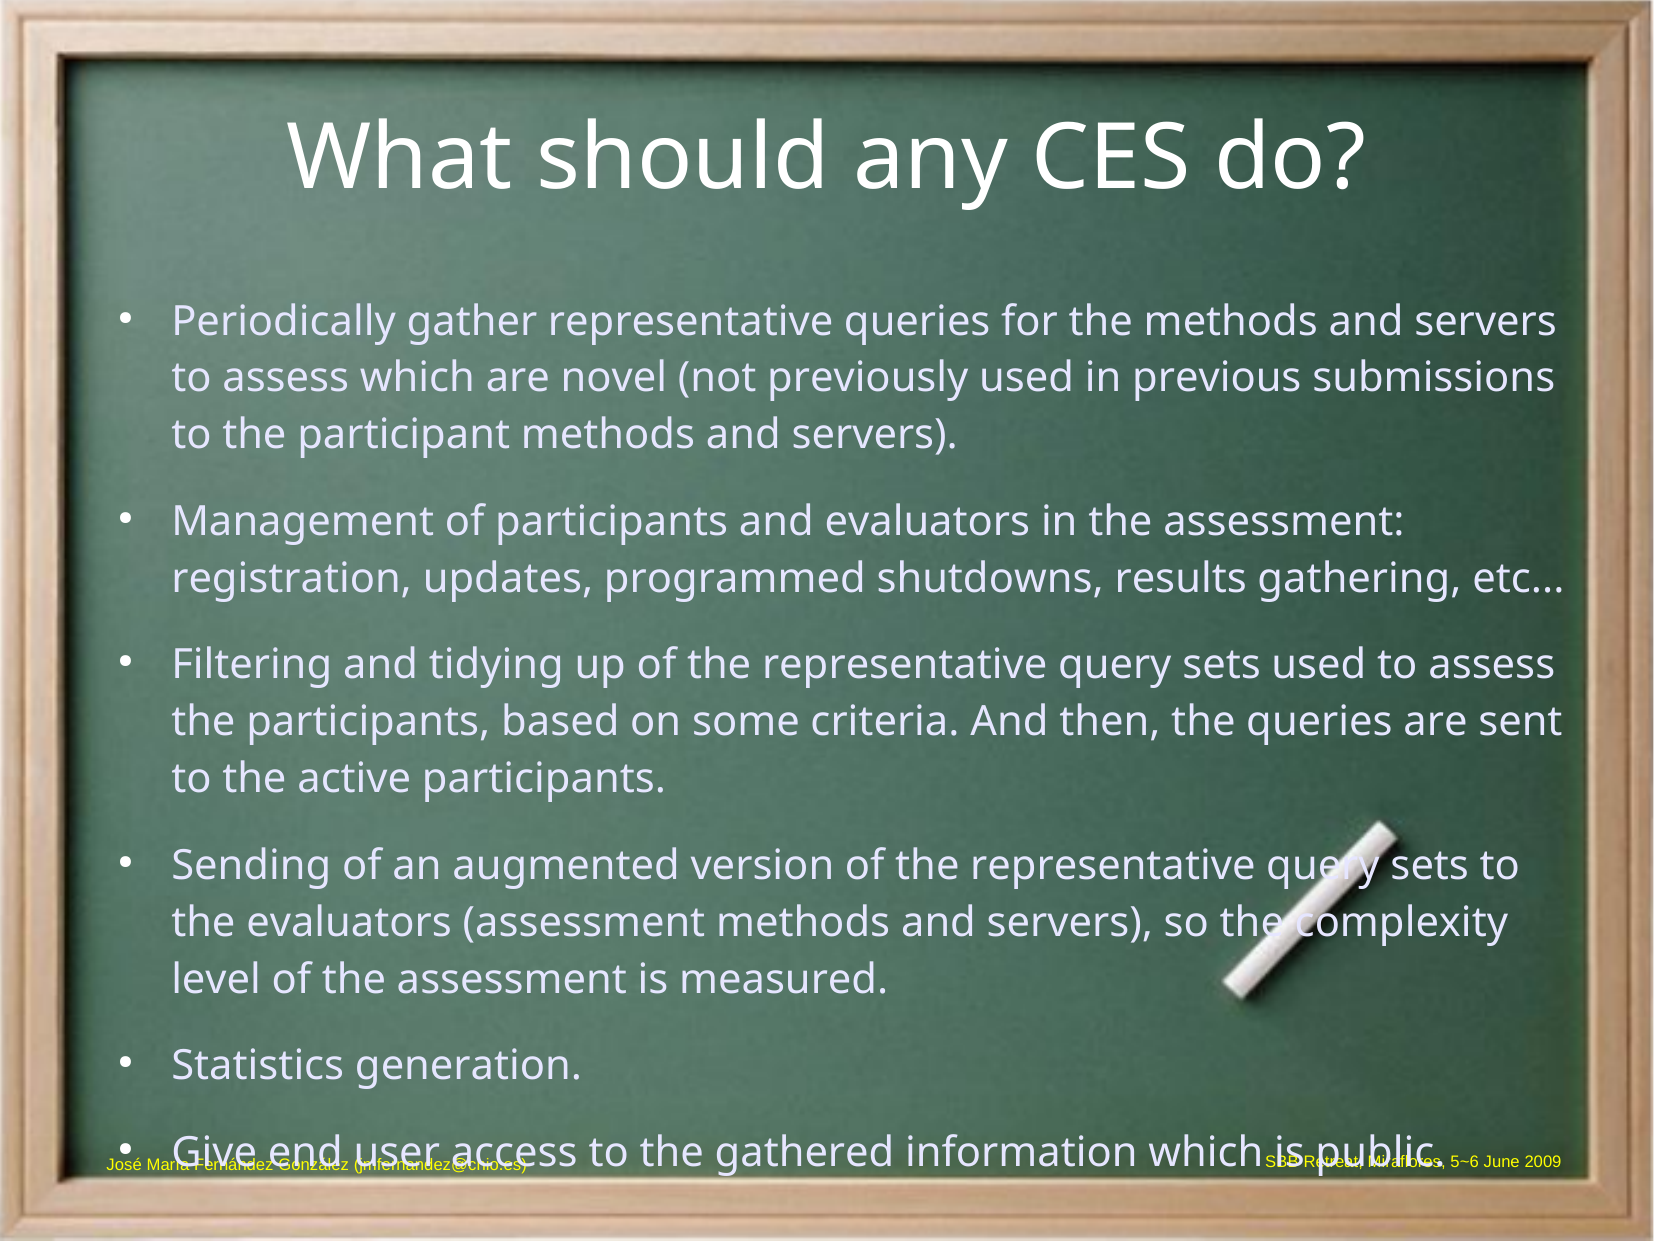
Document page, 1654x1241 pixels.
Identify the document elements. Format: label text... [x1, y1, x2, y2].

picture [0, 0, 1654, 1241]
title What should any CES do? [82, 56, 1571, 250]
list Periodically gather representative queries for the methods and servers to assess which are novel (not previously used in previous submissions to the participant methods and servers). Management of participants and evaluators in the assessment: registration, updates, programmed shutdowns, results gathering, etc... Filtering and tidying up of the representative query sets used to assess the participants, based on some criteria. And then, the queries are sent to the active participants. Sending of an augmented version of the representative query sets to the evaluators (assessment methods and servers), so the complexity level of the assessment is measured. Statistics generation. Give end user access to the gathered information which is public. [82, 290, 1571, 1117]
